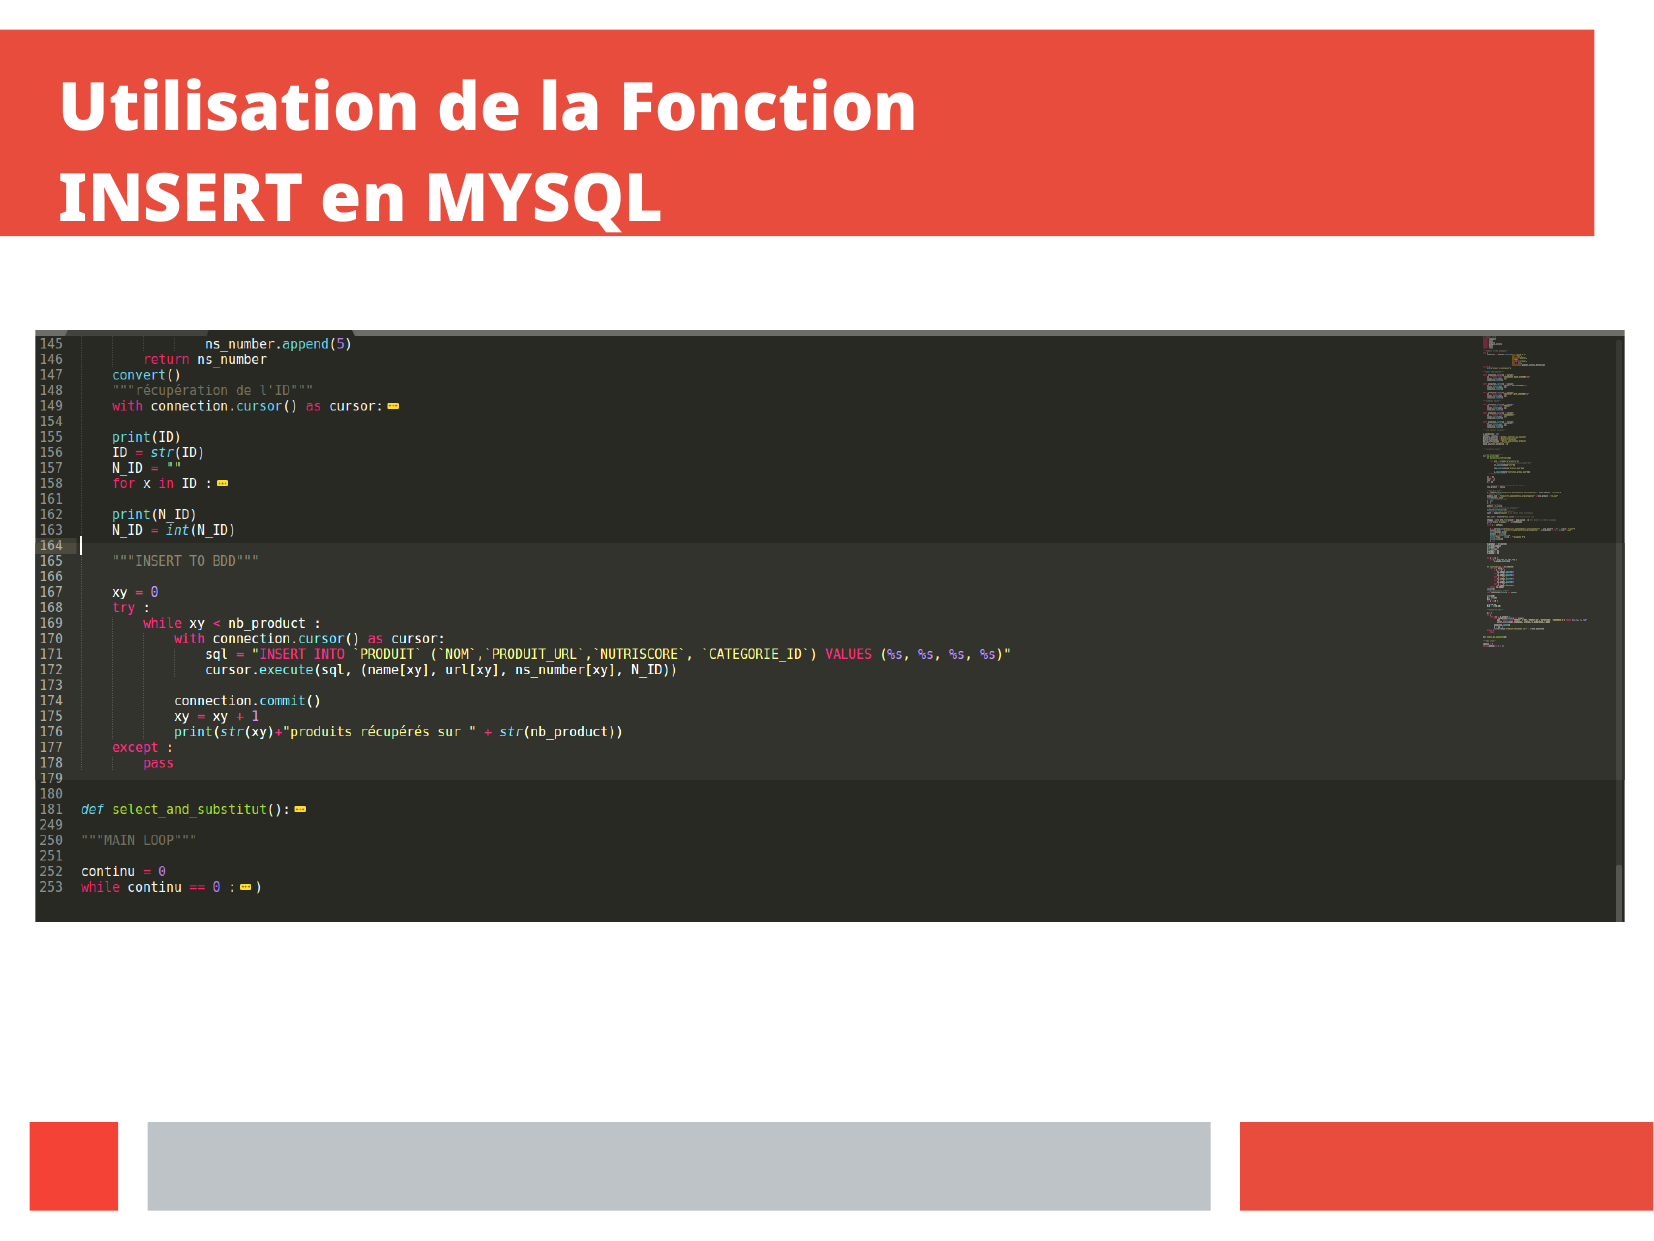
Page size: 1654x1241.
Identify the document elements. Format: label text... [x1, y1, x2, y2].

title Utilisation de la Fonction INSERT en MYSQL [59, 59, 1595, 207]
picture [35, 330, 1625, 922]
